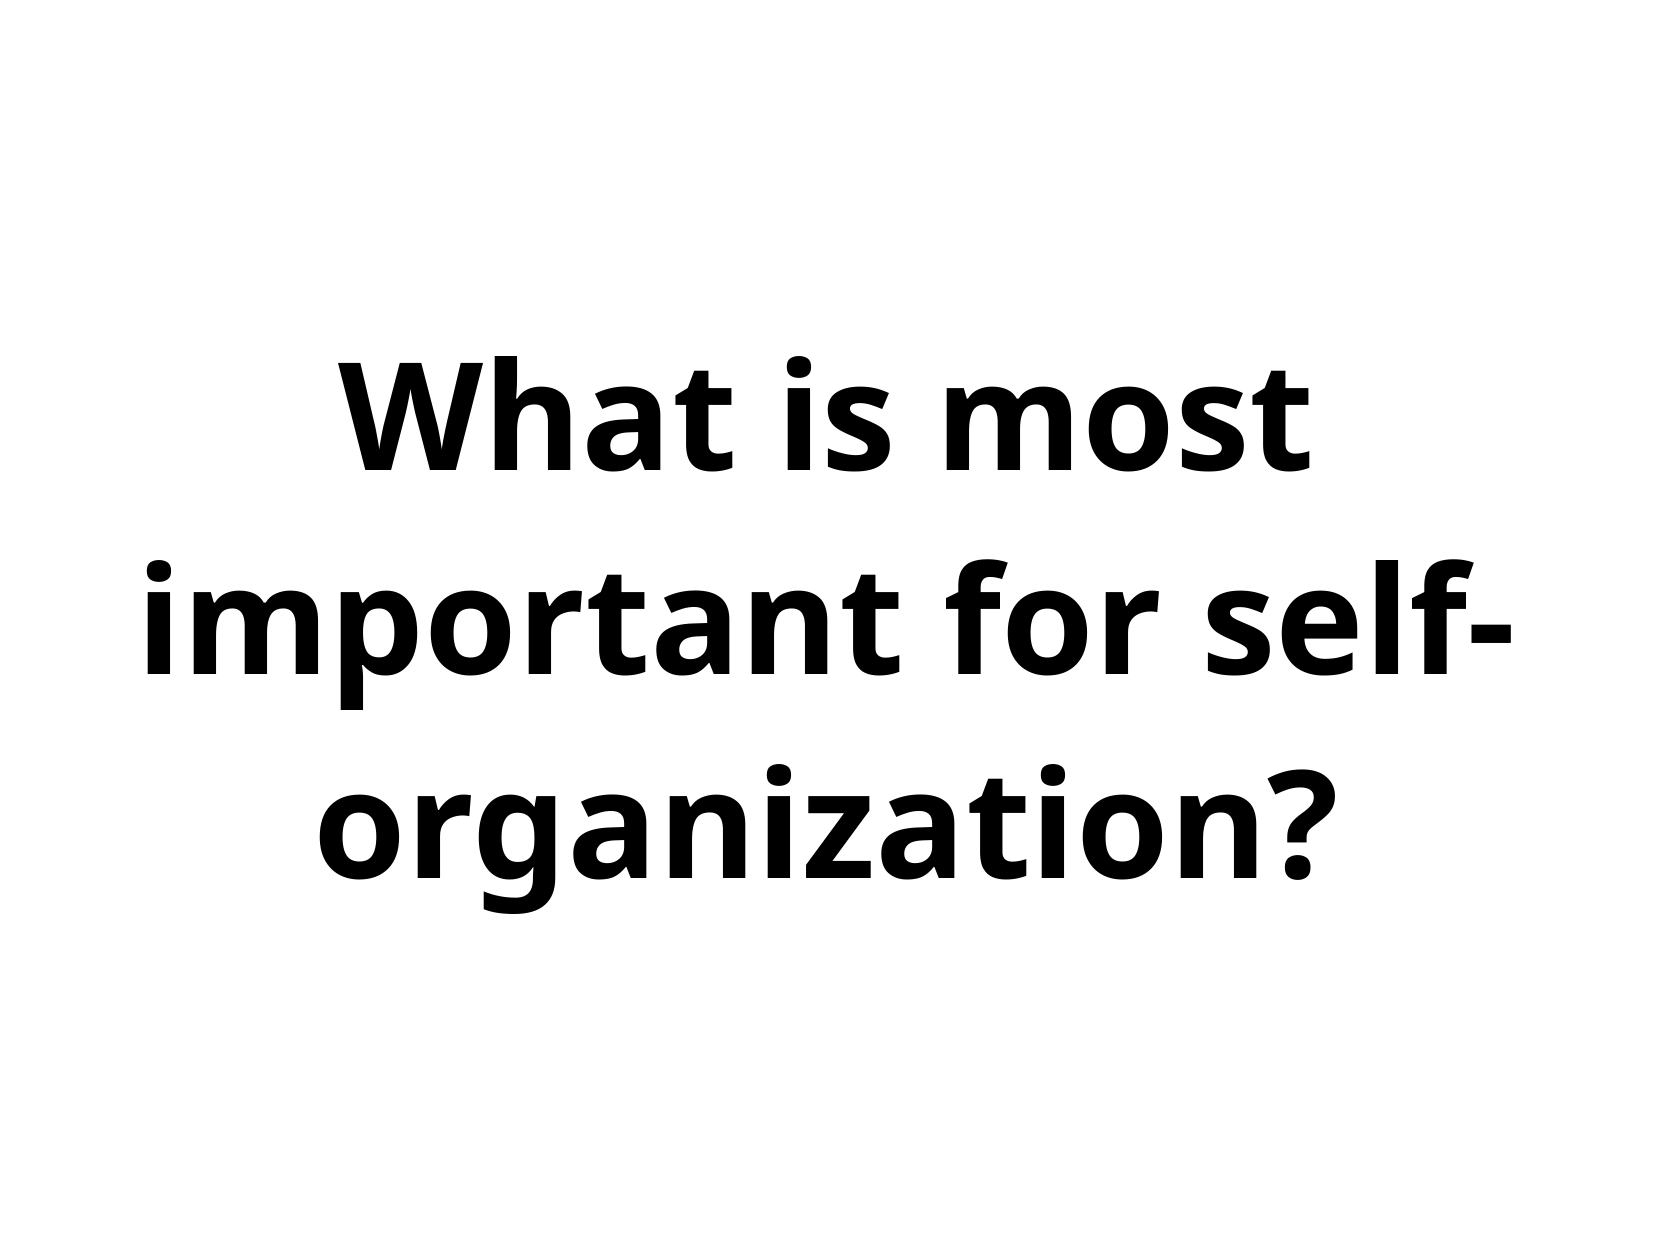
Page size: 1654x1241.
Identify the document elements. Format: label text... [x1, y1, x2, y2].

text_box What is most important for self-organization? [59, 29, 1595, 1204]
